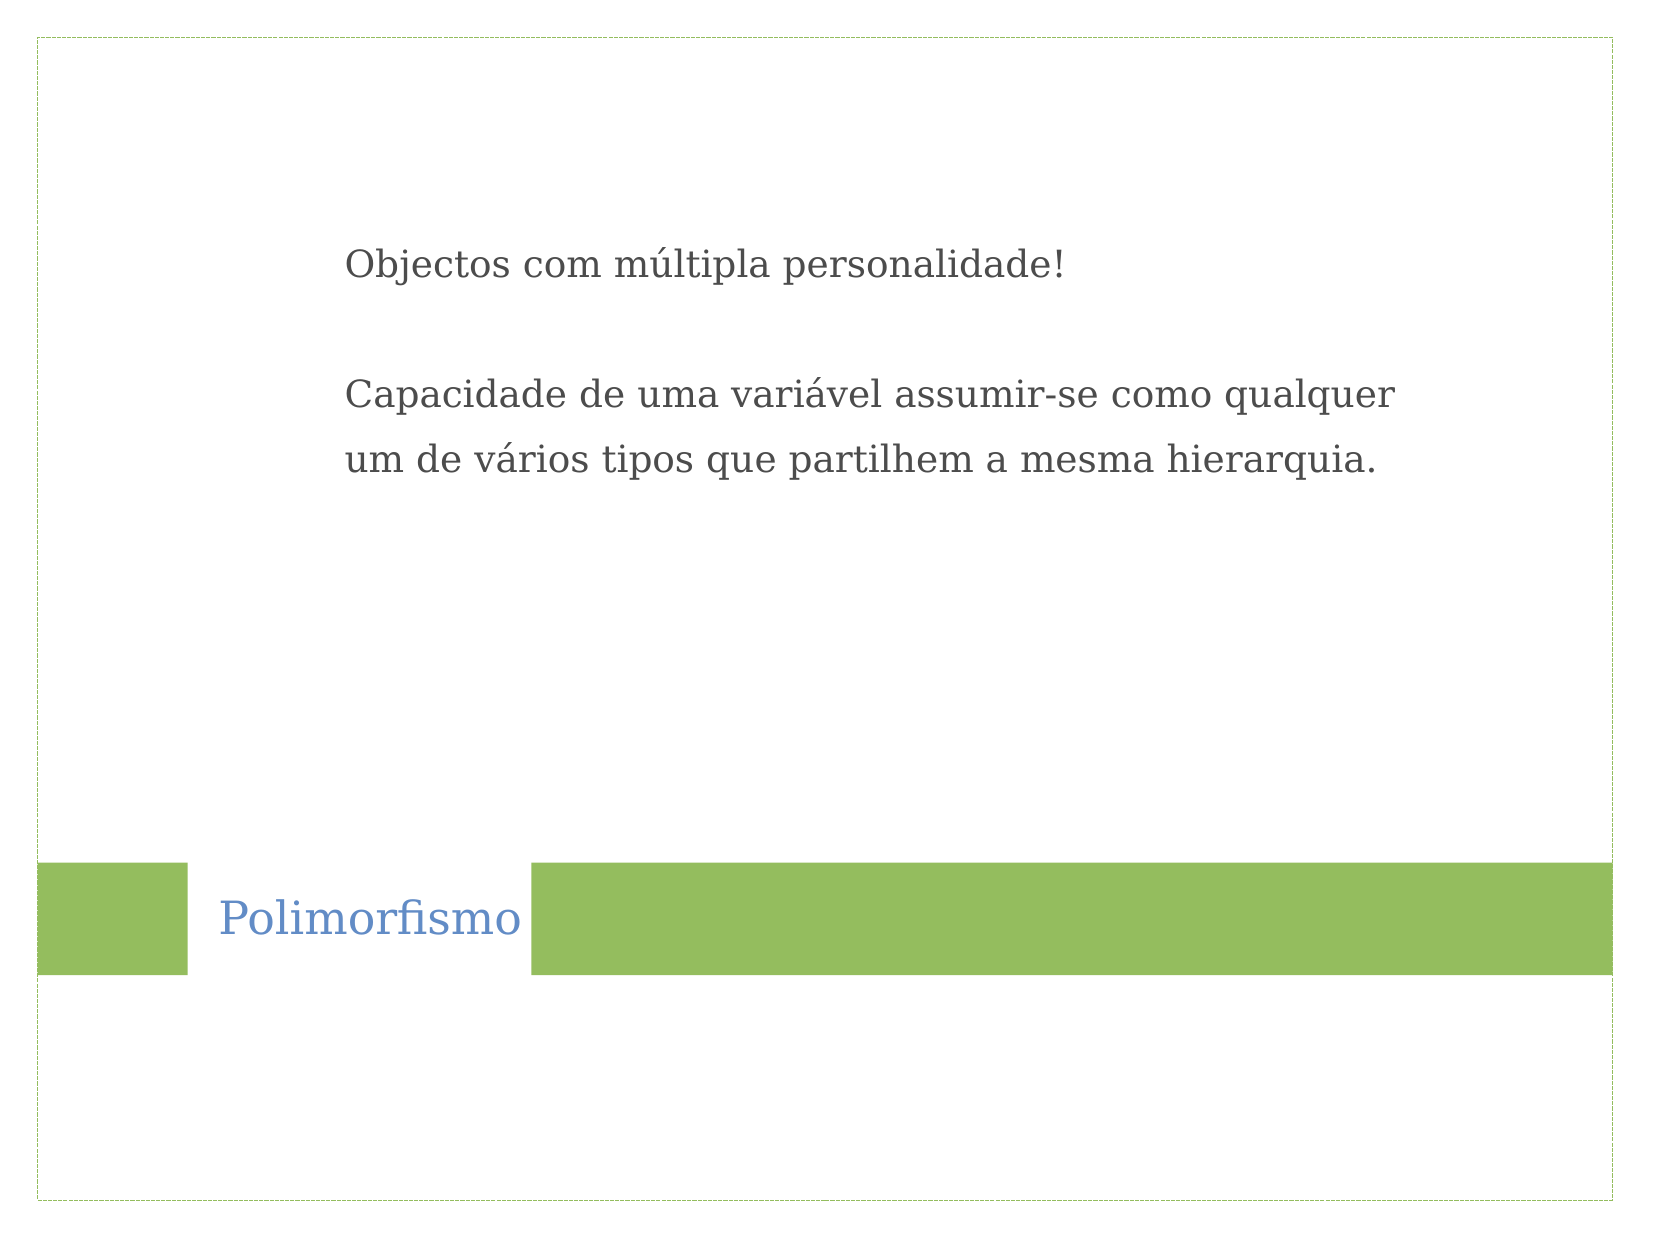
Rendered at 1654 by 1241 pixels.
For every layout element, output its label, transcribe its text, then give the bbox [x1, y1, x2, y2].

text_box Objectos com múltipla personalidade! Capacidade de uma variável assumir-se como qualquer um de vários tipos que partilhem a mesma hierarquia. [329, 213, 1418, 739]
text_box Polimorfismo [203, 884, 538, 953]
text_box [531, 862, 1613, 976]
text_box [37, 862, 188, 976]
